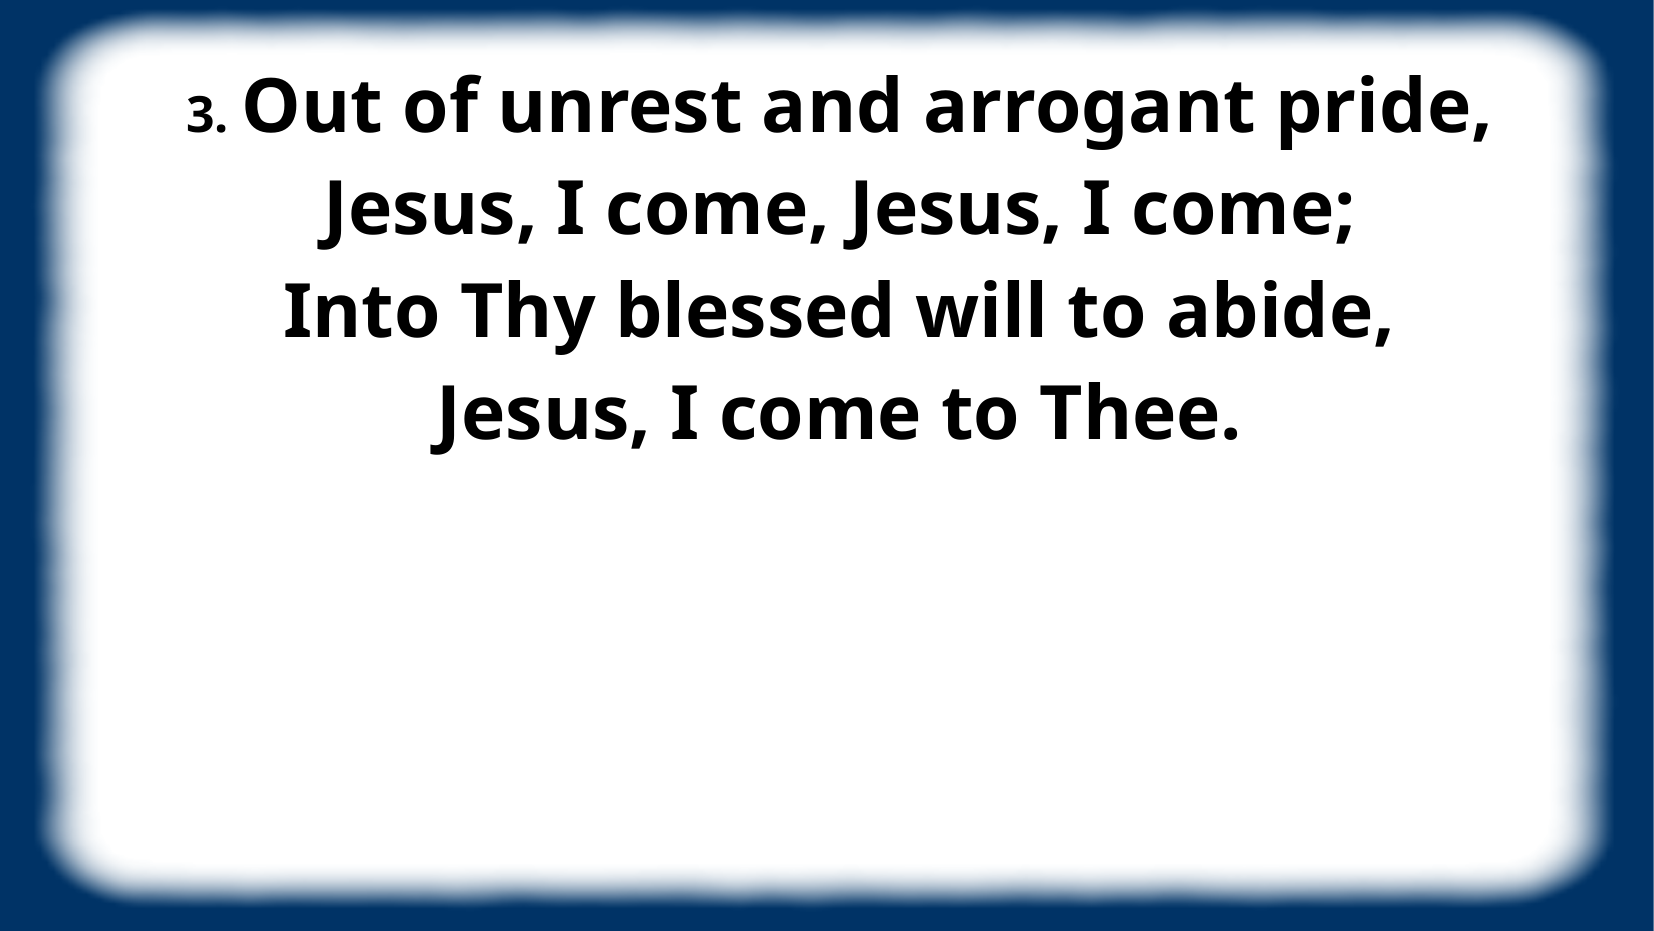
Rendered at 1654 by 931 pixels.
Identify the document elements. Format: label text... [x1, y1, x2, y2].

text_box 3. Out of unrest and arrogant pride, Jesus, I come, Jesus, I come; Into Thy blessed will to abide, Jesus, I come to Thee. [135, 45, 1546, 460]
picture [0, 0, 1654, 931]
